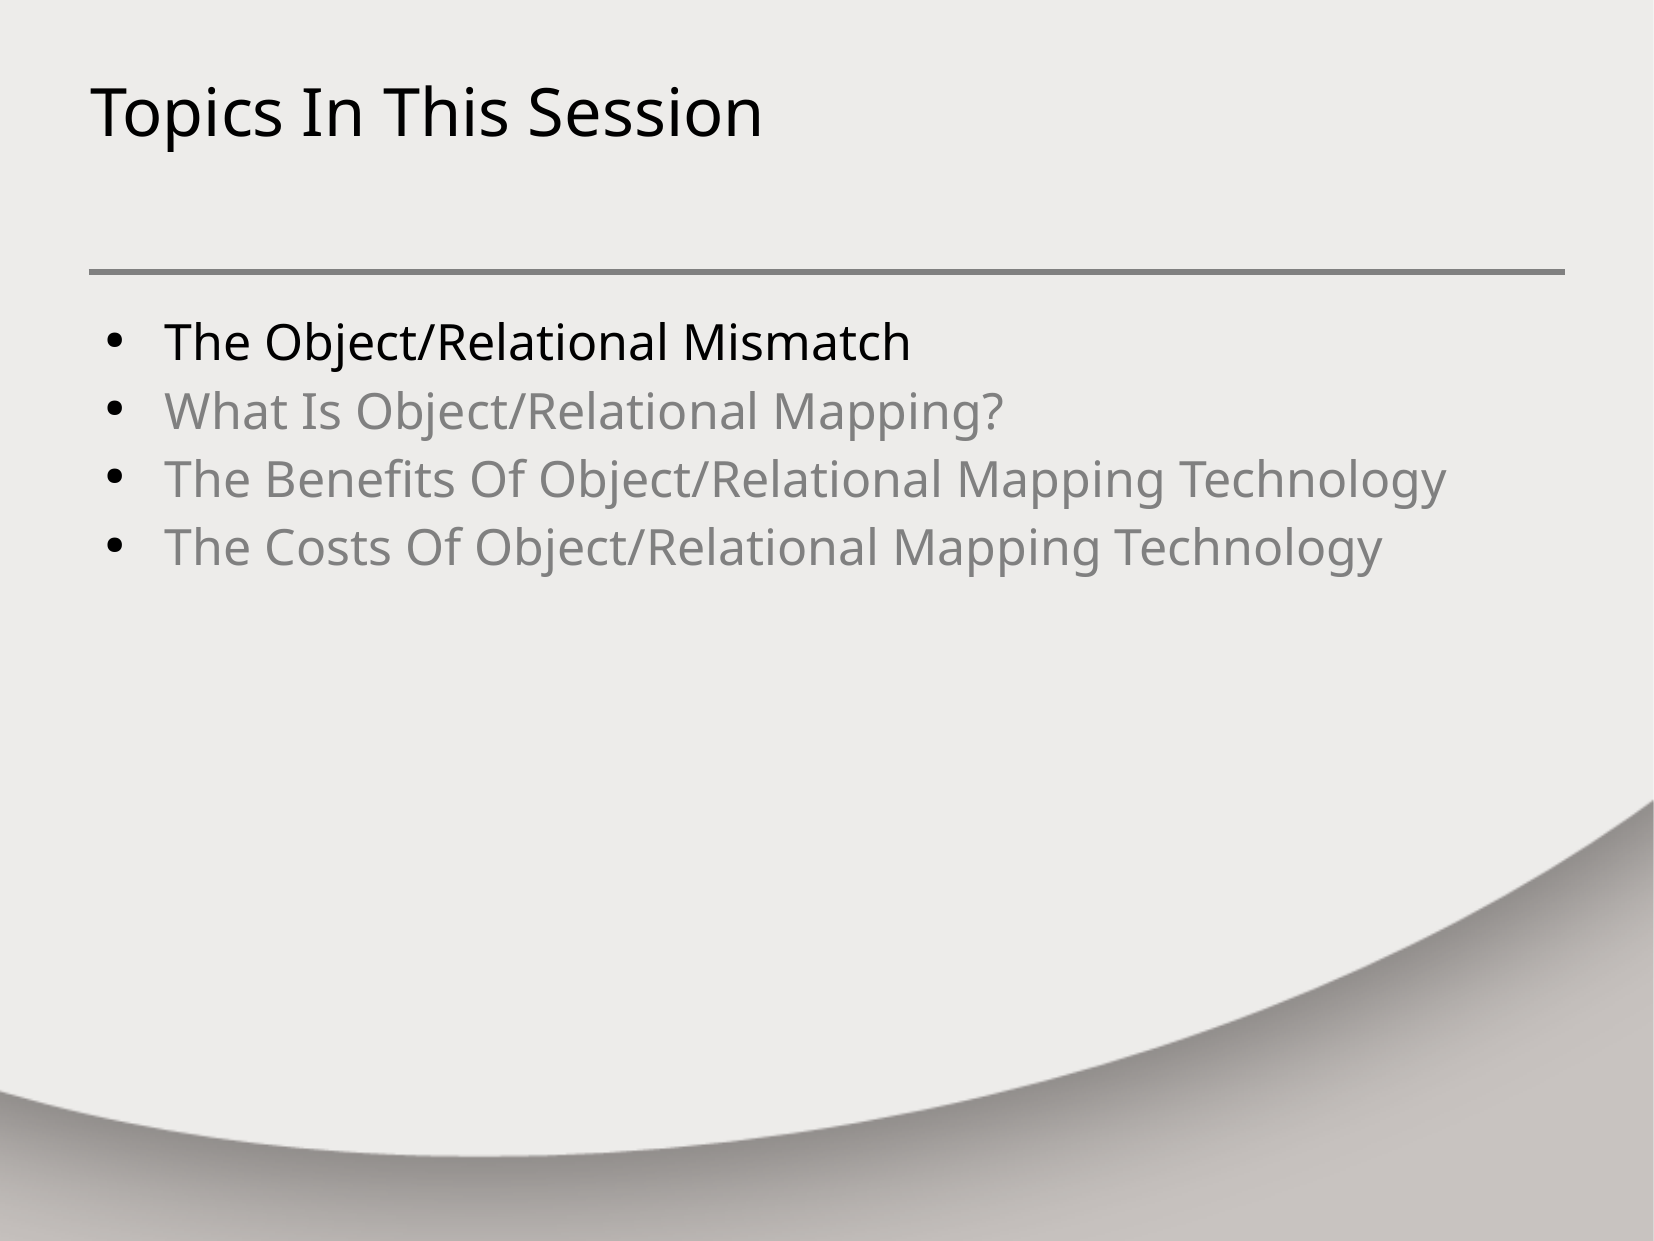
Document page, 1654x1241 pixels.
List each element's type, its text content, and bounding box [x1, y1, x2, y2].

title Topics In This Session [90, 75, 1565, 238]
text_box The Object/Relational Mismatch What Is Object/Relational Mapping? The Benefits Of Object/Relational Mapping Technology The Costs Of Object/Relational Mapping Technology [90, 300, 1567, 1157]
picture [0, 0, 1654, 1241]
